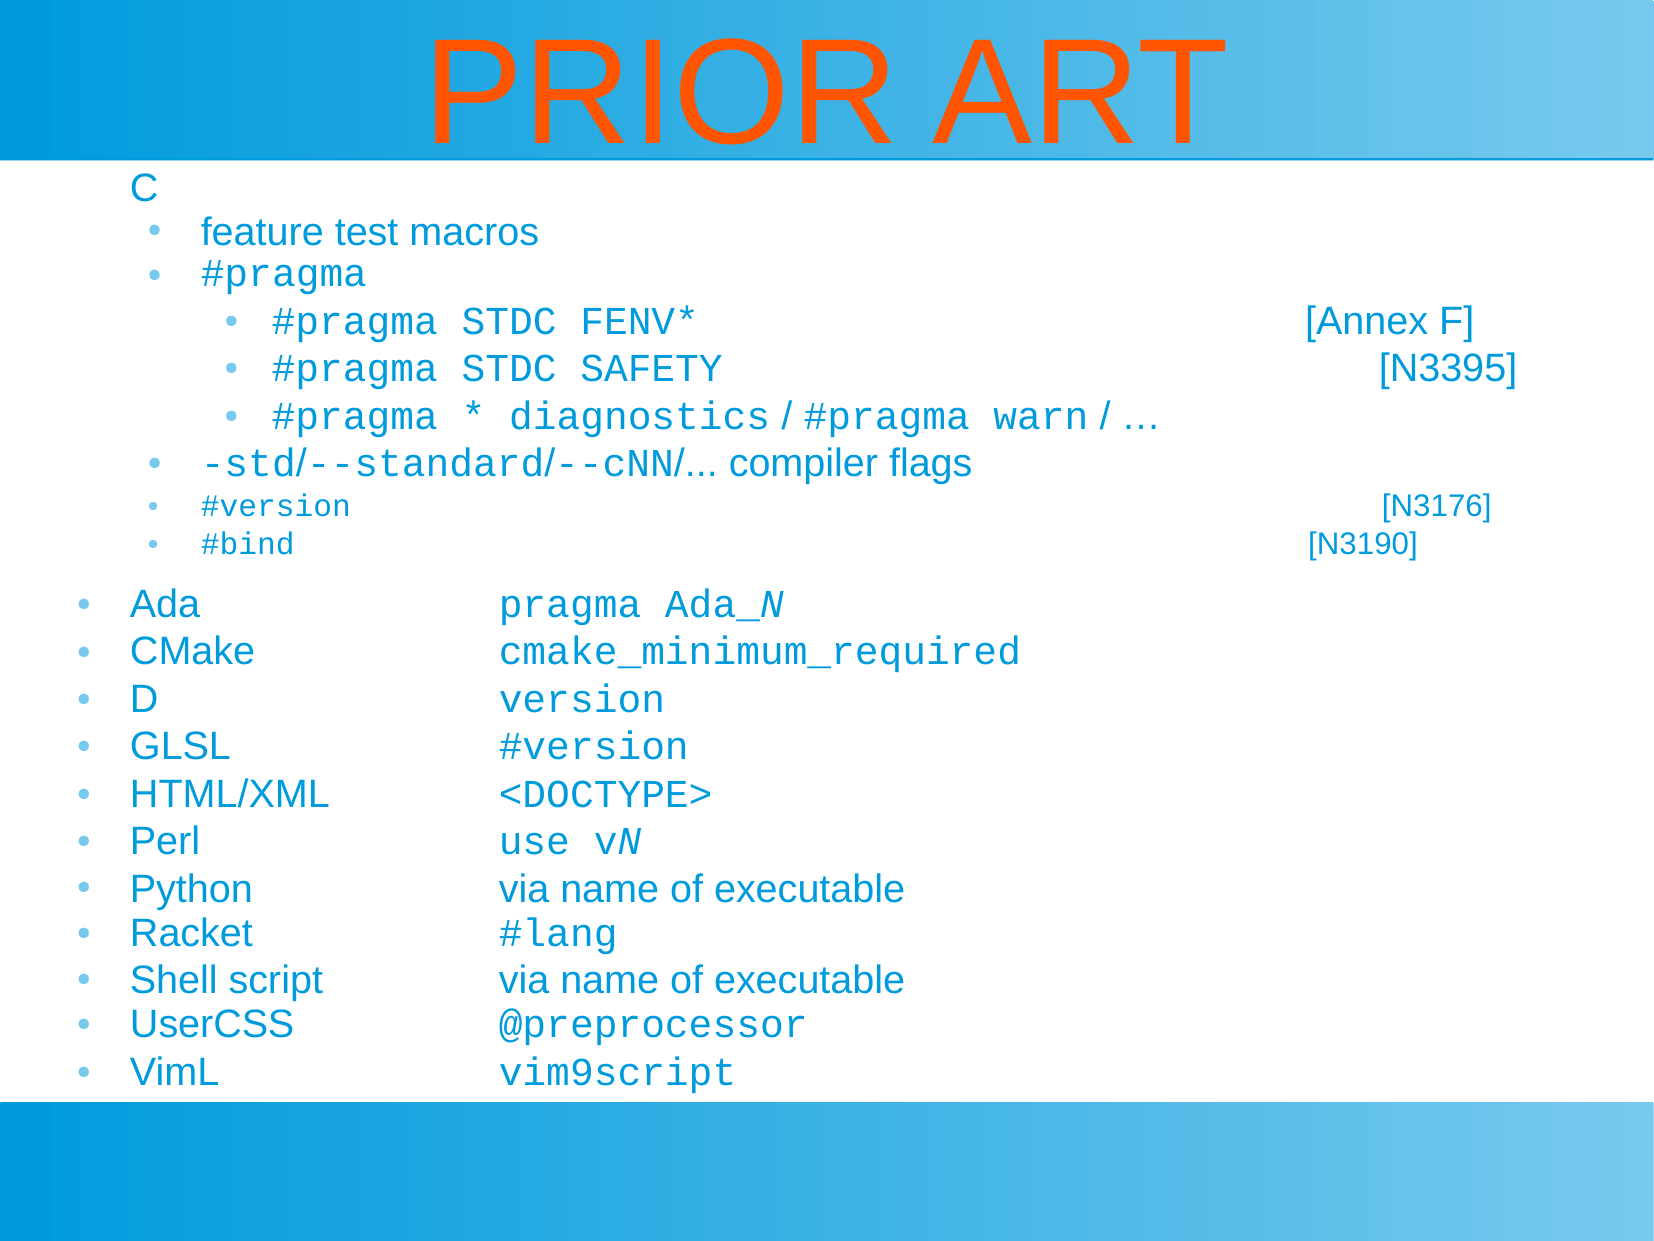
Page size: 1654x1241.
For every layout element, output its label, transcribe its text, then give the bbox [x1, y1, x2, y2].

list C feature test macros #pragma #pragma STDC FENV* [Annex F] #pragma STDC SAFETY [N3395] #pragma * diagnostics / #pragma warn / … -std/--standard/--cNN/... compiler flags #version [N3176] #bind [N3190] Ada pragma Ada_N CMake cmake_minimum_required D version GLSL #version HTML/XML <DOCTYPE> Perl use vN Python via name of executable Racket #lang Shell script via name of executable UserCSS @preprocessor VimL vim9script [59, 172, 1595, 1091]
title PRIOR ART [59, 7, 1595, 172]
